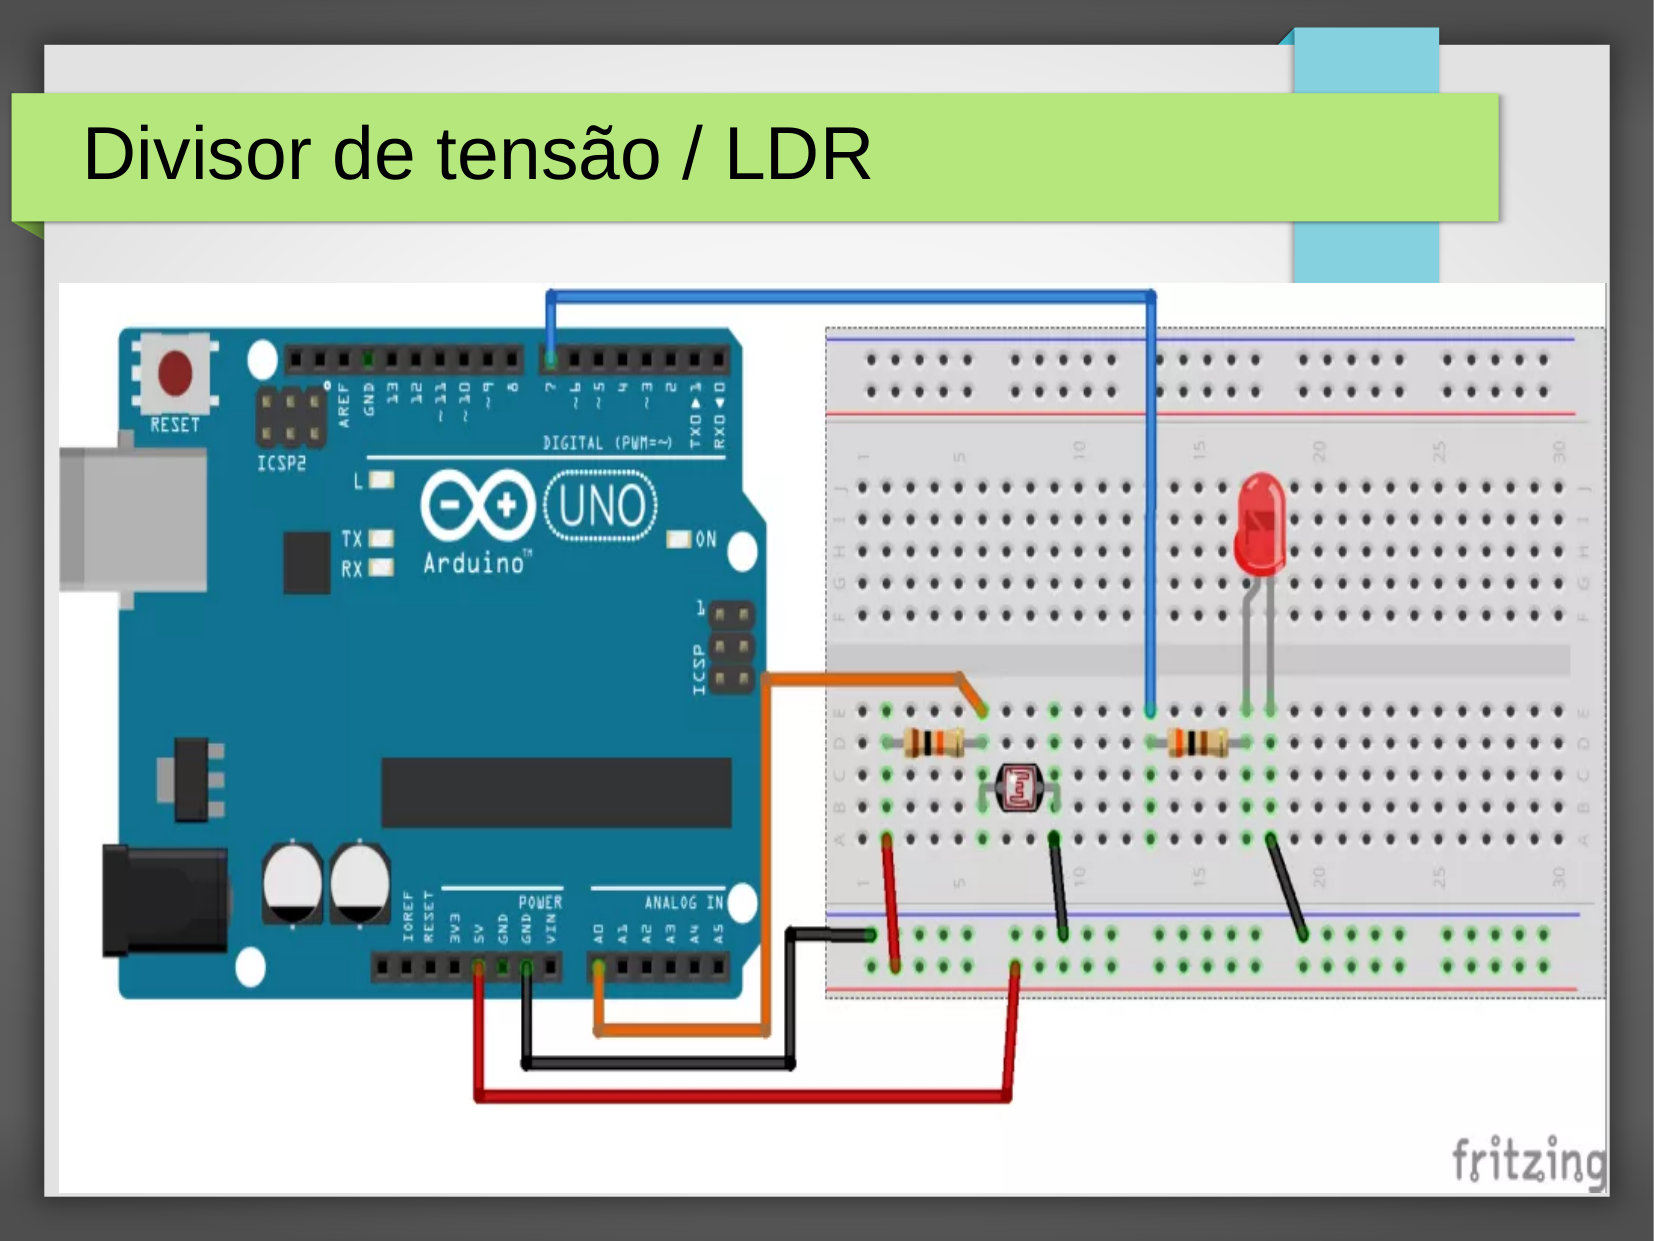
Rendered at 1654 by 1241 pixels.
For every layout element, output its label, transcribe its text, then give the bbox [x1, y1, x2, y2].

title Divisor de tensão / LDR [82, 94, 1264, 213]
picture [0, 0, 1654, 1241]
